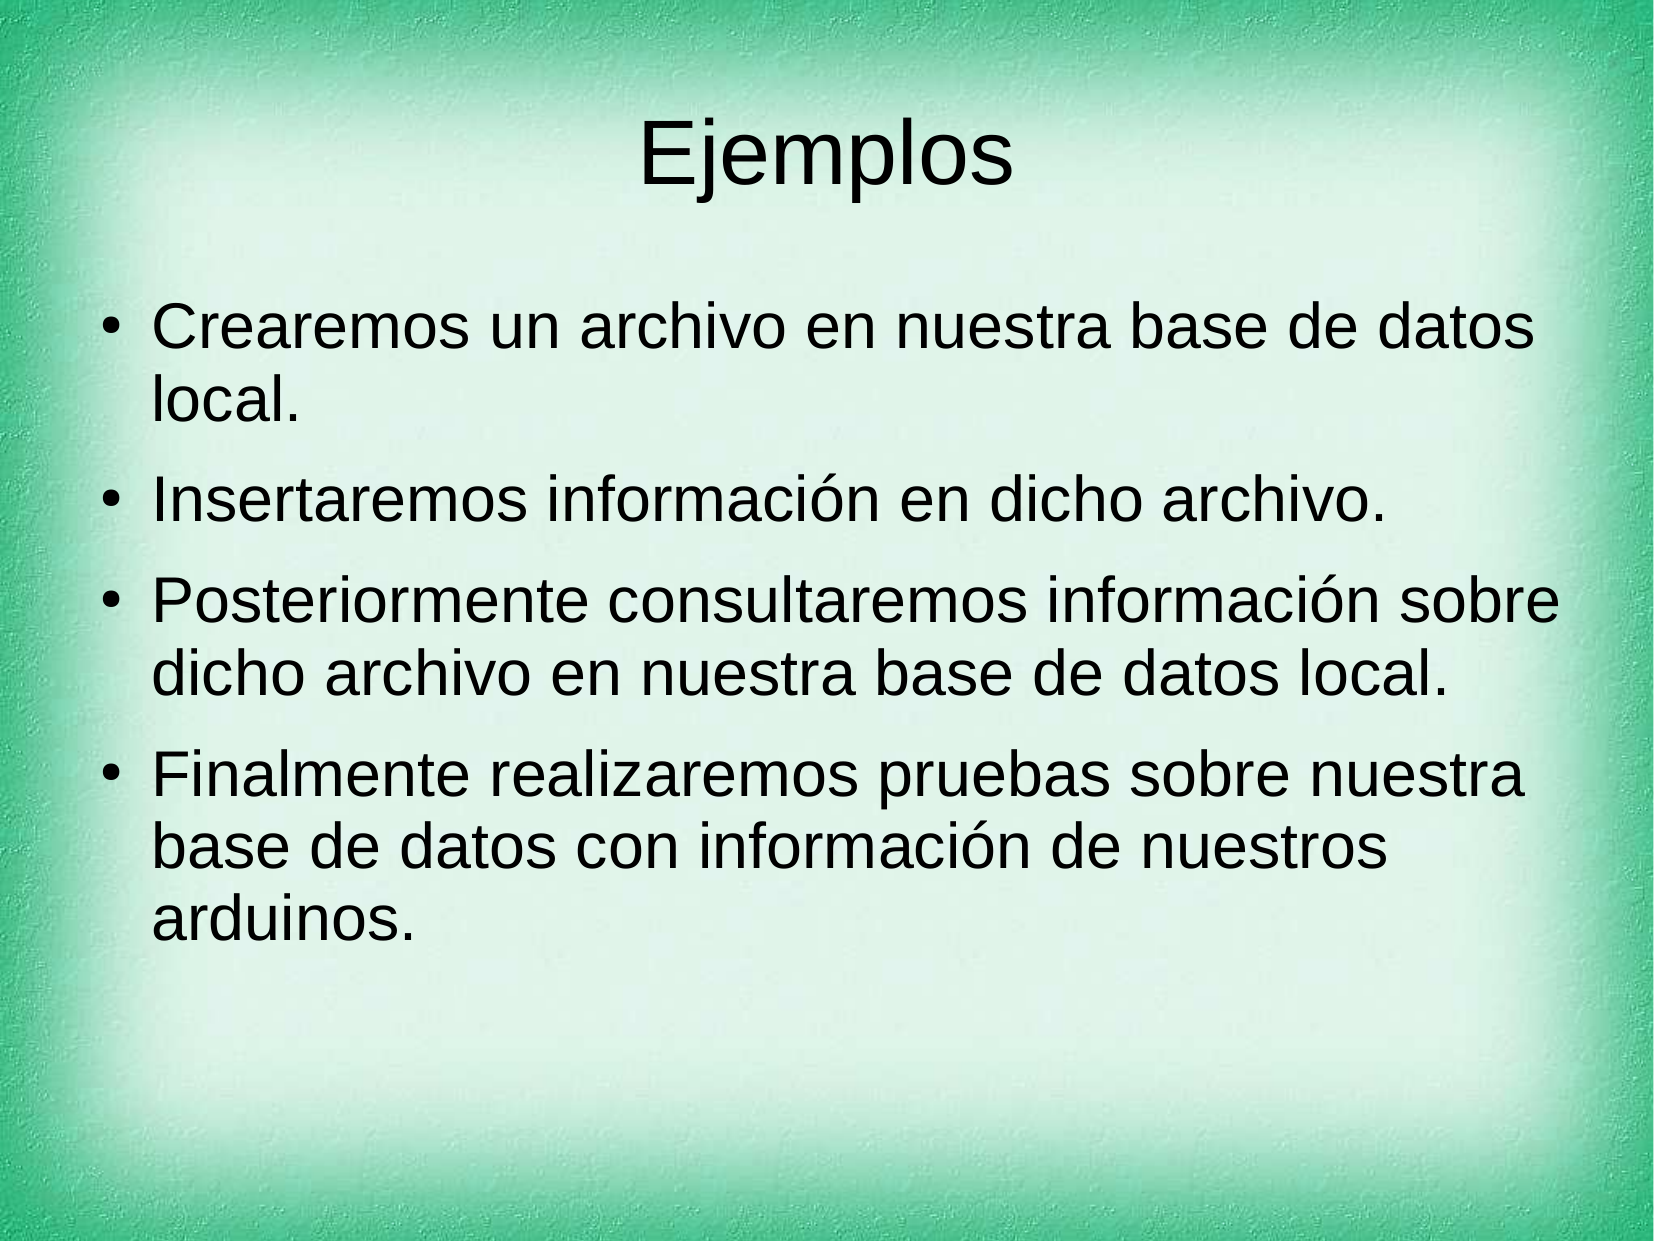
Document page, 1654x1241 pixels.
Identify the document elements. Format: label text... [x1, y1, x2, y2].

list Crearemos un archivo en nuestra base de datos local. Insertaremos información en dicho archivo. Posteriormente consultaremos información sobre dicho archivo en nuestra base de datos local. Finalmente realizaremos pruebas sobre nuestra base de datos con información de nuestros arduinos. [82, 290, 1571, 1010]
picture [0, 0, 1654, 1241]
title Ejemplos [82, 49, 1571, 257]
